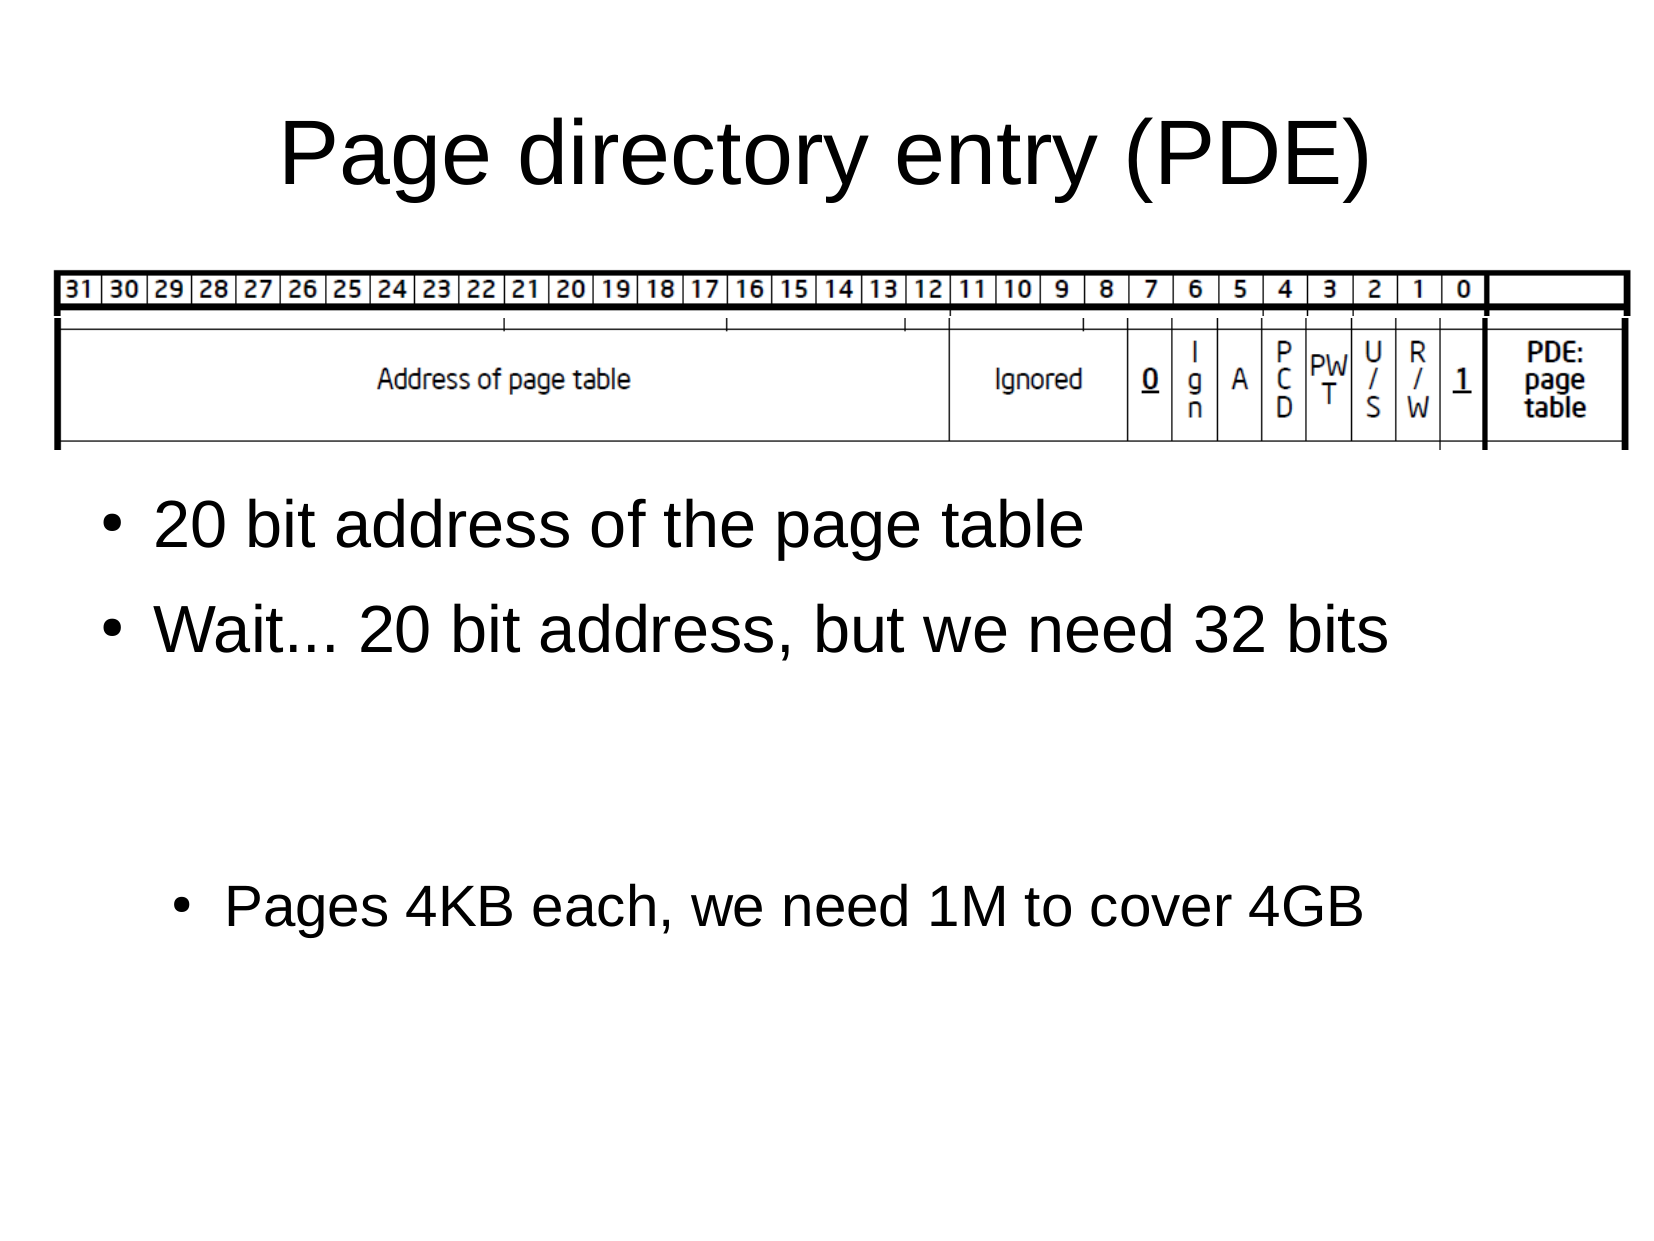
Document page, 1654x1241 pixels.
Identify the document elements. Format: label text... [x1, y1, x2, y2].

picture [42, 262, 1636, 316]
list 20 bit address of the page table Wait... 20 bit address, but we need 32 bits Pages 4KB each, we need 1M to cover 4GB [82, 487, 1571, 1088]
title Page directory entry (PDE) [82, 49, 1571, 257]
picture [37, 318, 1642, 451]
